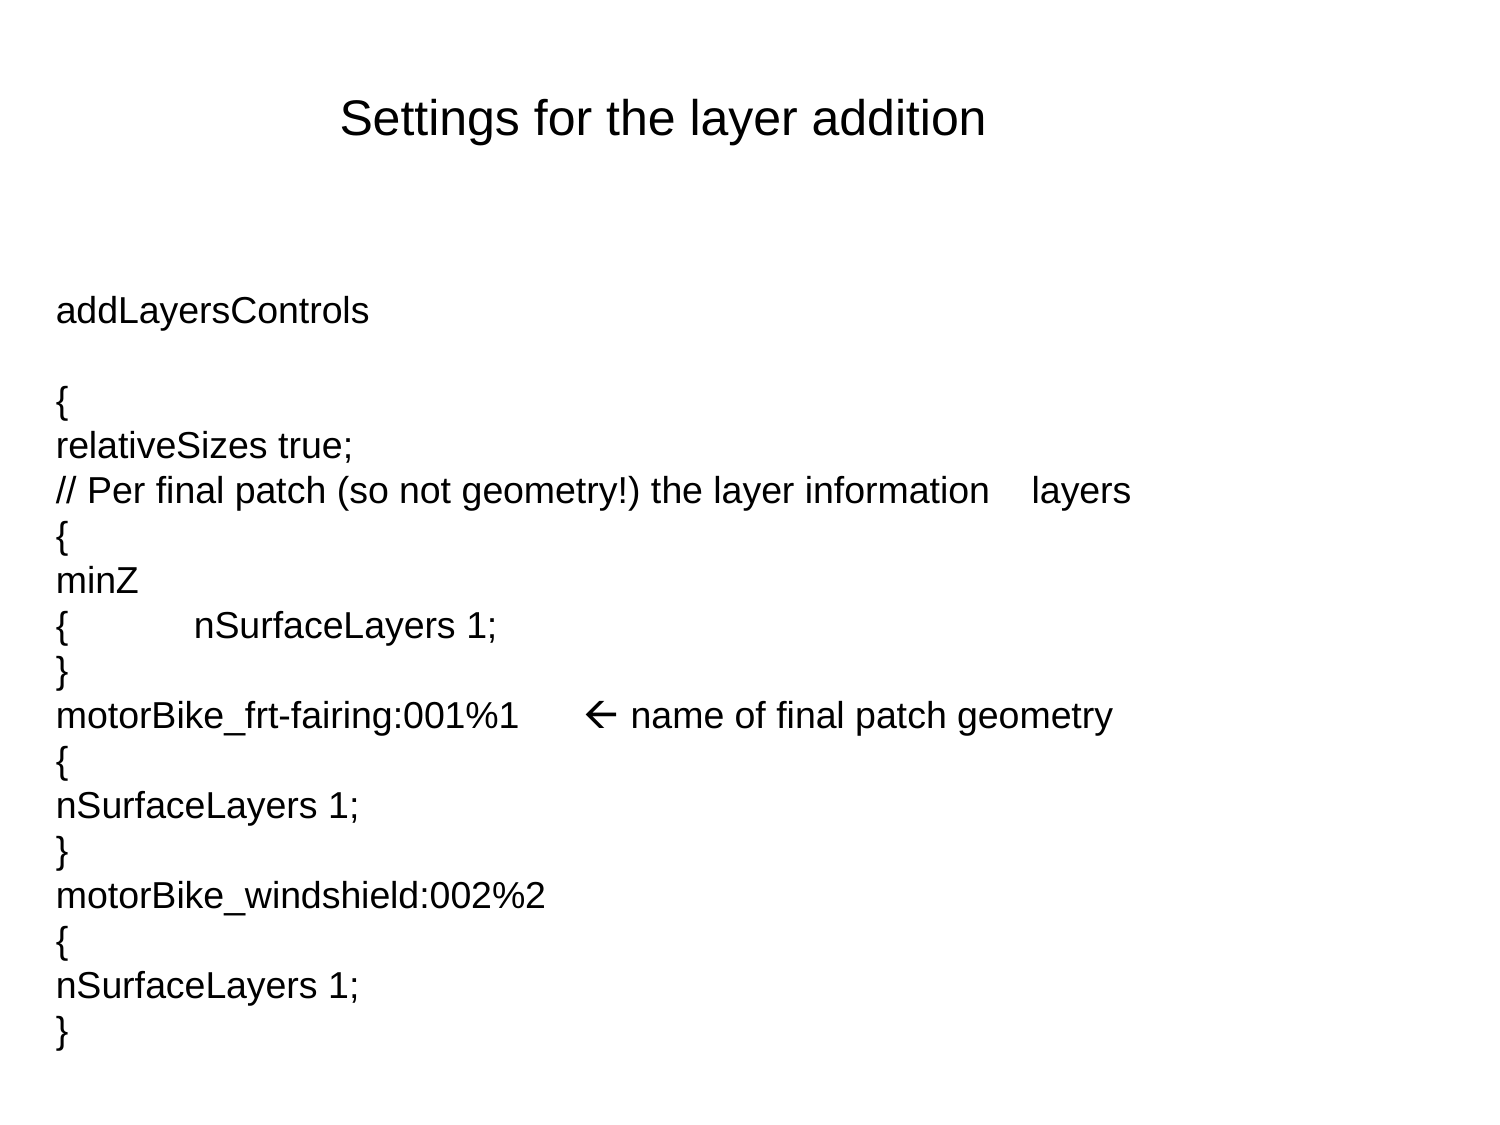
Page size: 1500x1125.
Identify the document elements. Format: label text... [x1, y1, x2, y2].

text_box Settings for the layer addition [324, 78, 1093, 154]
text_box addLayersControls { relativeSizes true; // Per final patch (so not geometry!) the layer information layers { minZ { nSurfaceLayers 1; } motorBike_frt-fairing:001%1  name of final patch geometry { nSurfaceLayers 1; } motorBike_windshield:002%2 { nSurfaceLayers 1; } [41, 278, 1436, 1060]
